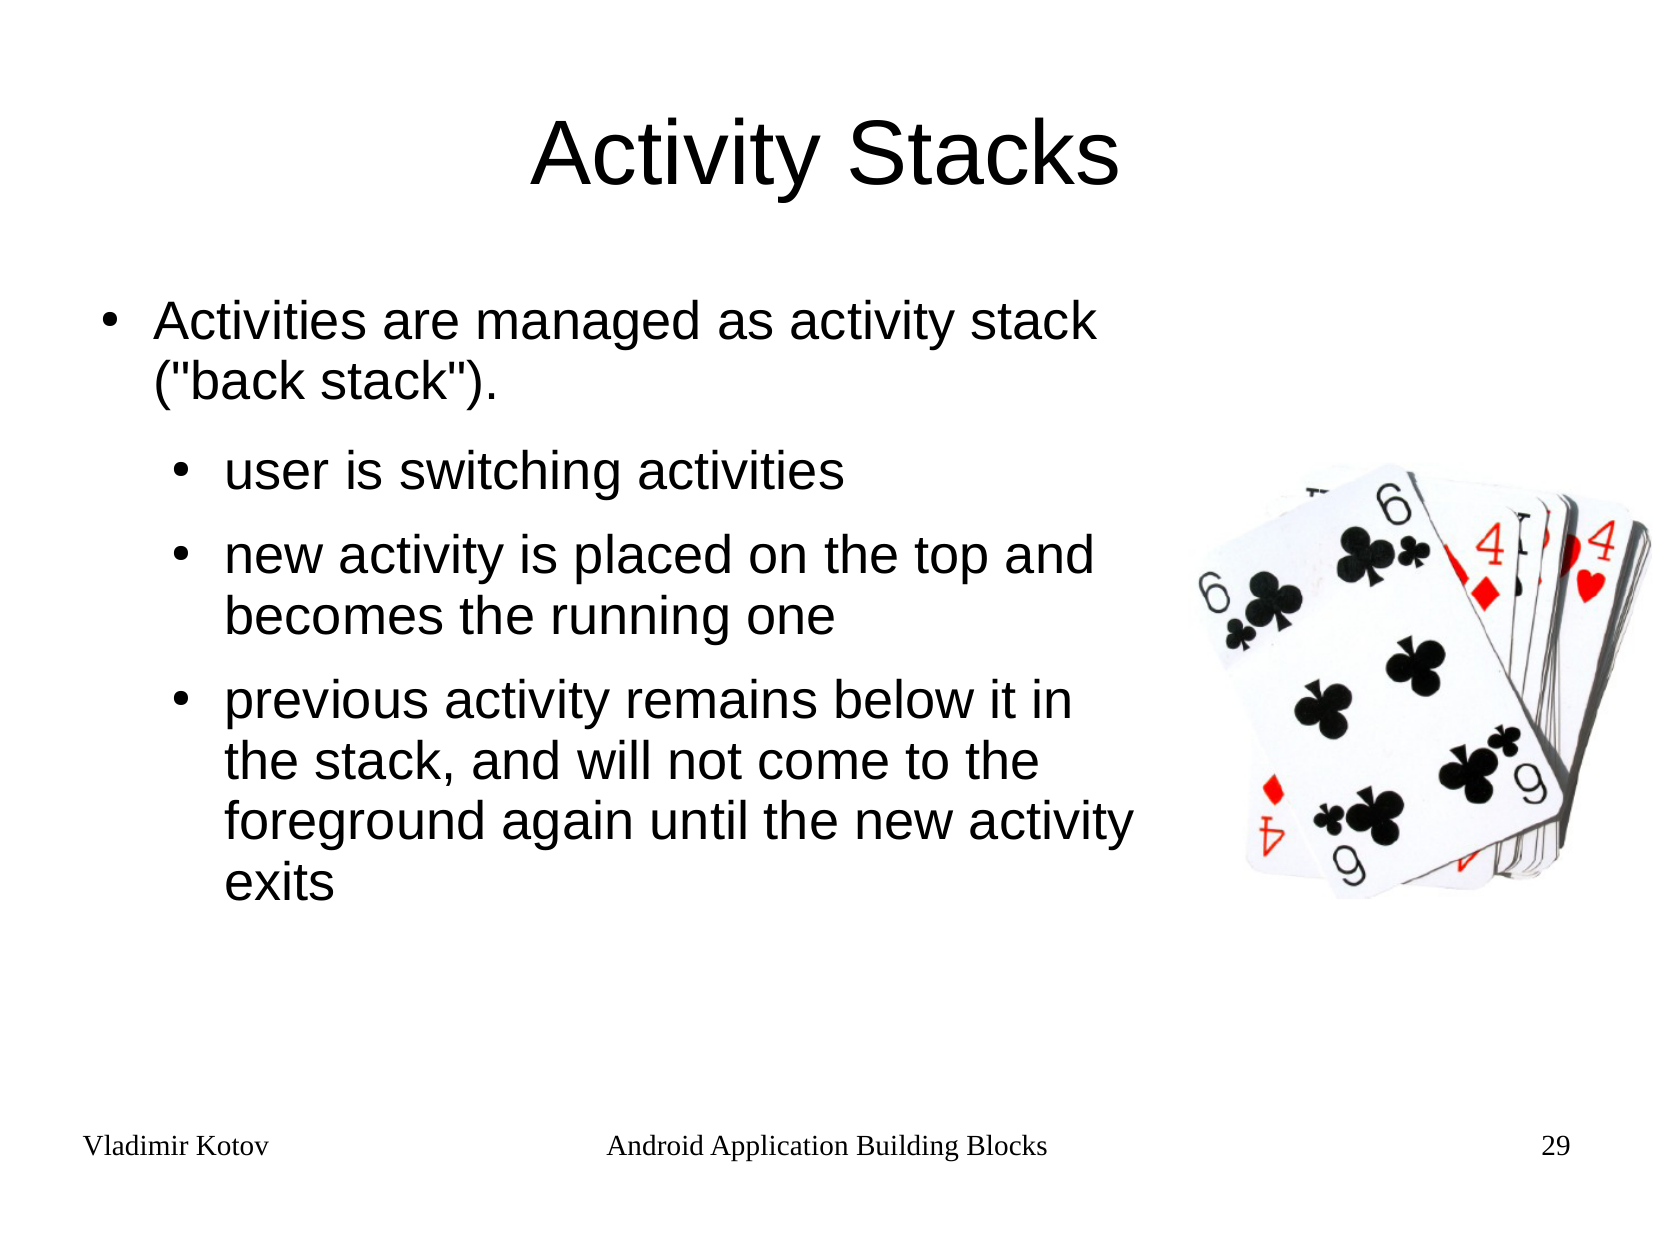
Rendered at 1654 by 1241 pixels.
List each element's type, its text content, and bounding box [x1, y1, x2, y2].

title Activity Stacks [82, 56, 1571, 250]
list Activities are managed as activity stack ("back stack"). user is switching activities new activity is placed on the top and becomes the running one previous activity remains below it in the stack, and will not come to the foreground again until the new activity exits [82, 290, 1154, 1109]
picture [1153, 441, 1654, 922]
